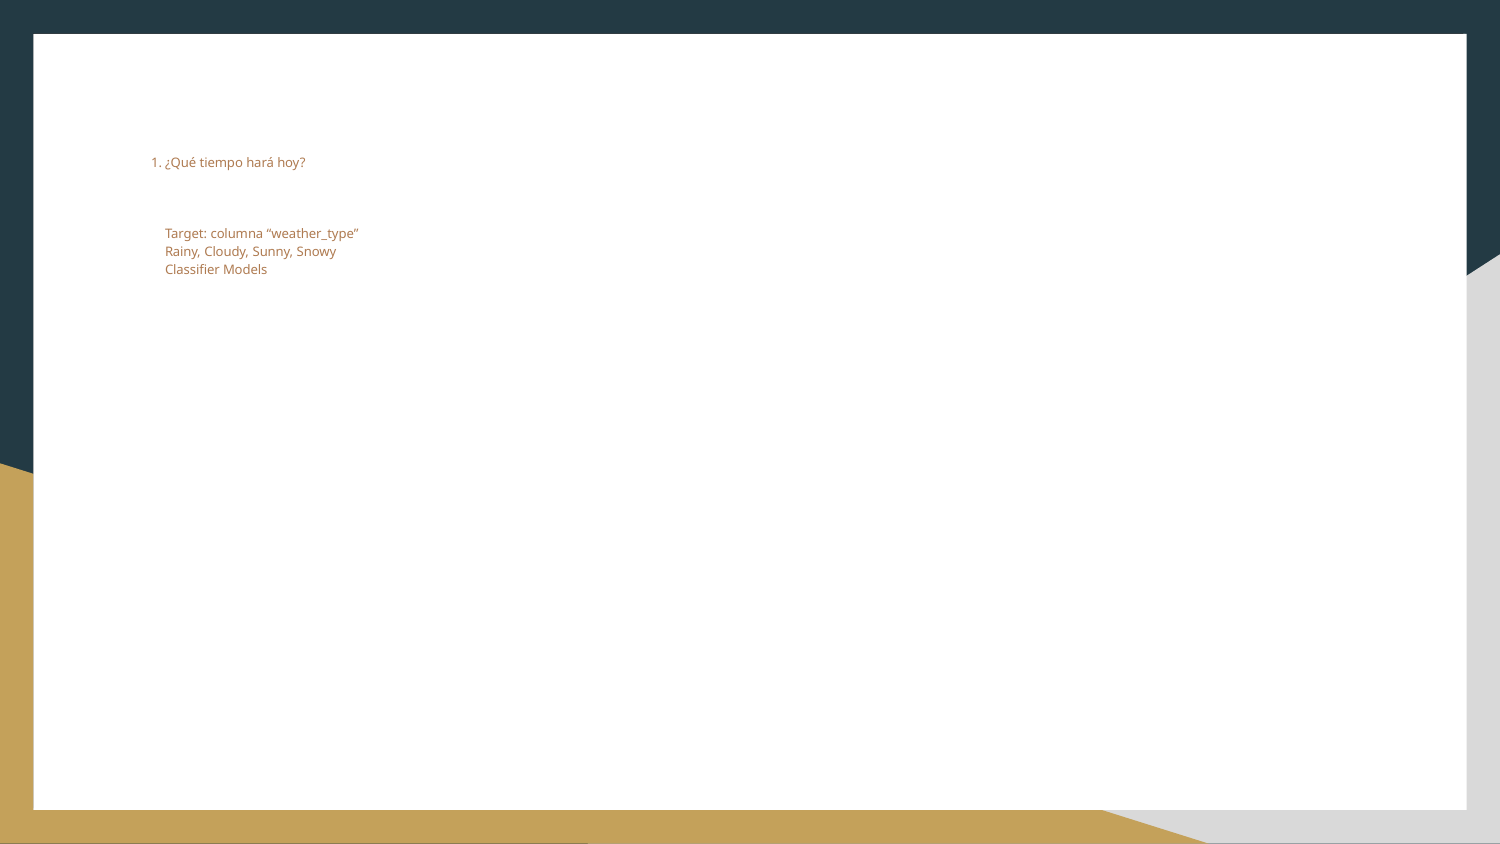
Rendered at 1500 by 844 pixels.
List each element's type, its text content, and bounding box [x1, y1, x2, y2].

title ¿Qué tiempo hará hoy? Target: columna “weather_type” Rainy, Cloudy, Sunny, Snowy Classifier Models [134, 138, 1366, 296]
